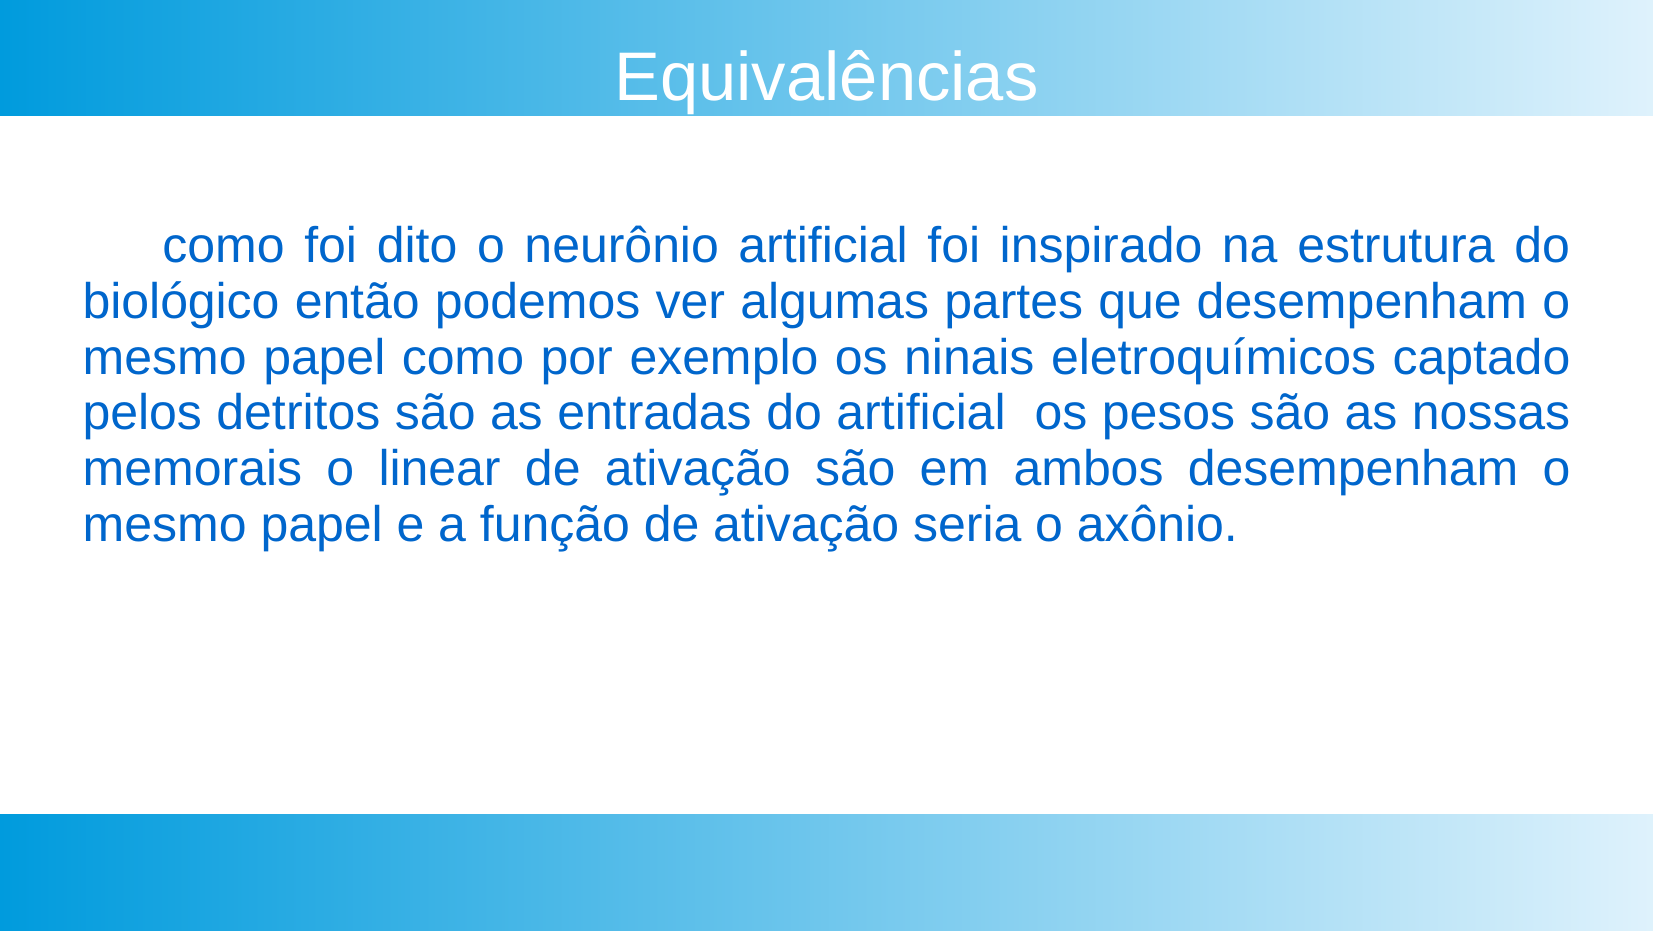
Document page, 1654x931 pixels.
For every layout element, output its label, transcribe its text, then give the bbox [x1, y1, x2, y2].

title Equivalências [82, 37, 1571, 116]
list como foi dito o neurônio artificial foi inspirado na estrutura do biológico então podemos ver algumas partes que desempenham o mesmo papel como por exemplo os ninais eletroquímicos captado pelos detritos são as entradas do artificial os pesos são as nossas memorais o linear de ativação são em ambos desempenham o mesmo papel e a função de ativação seria o axônio. [82, 217, 1571, 758]
